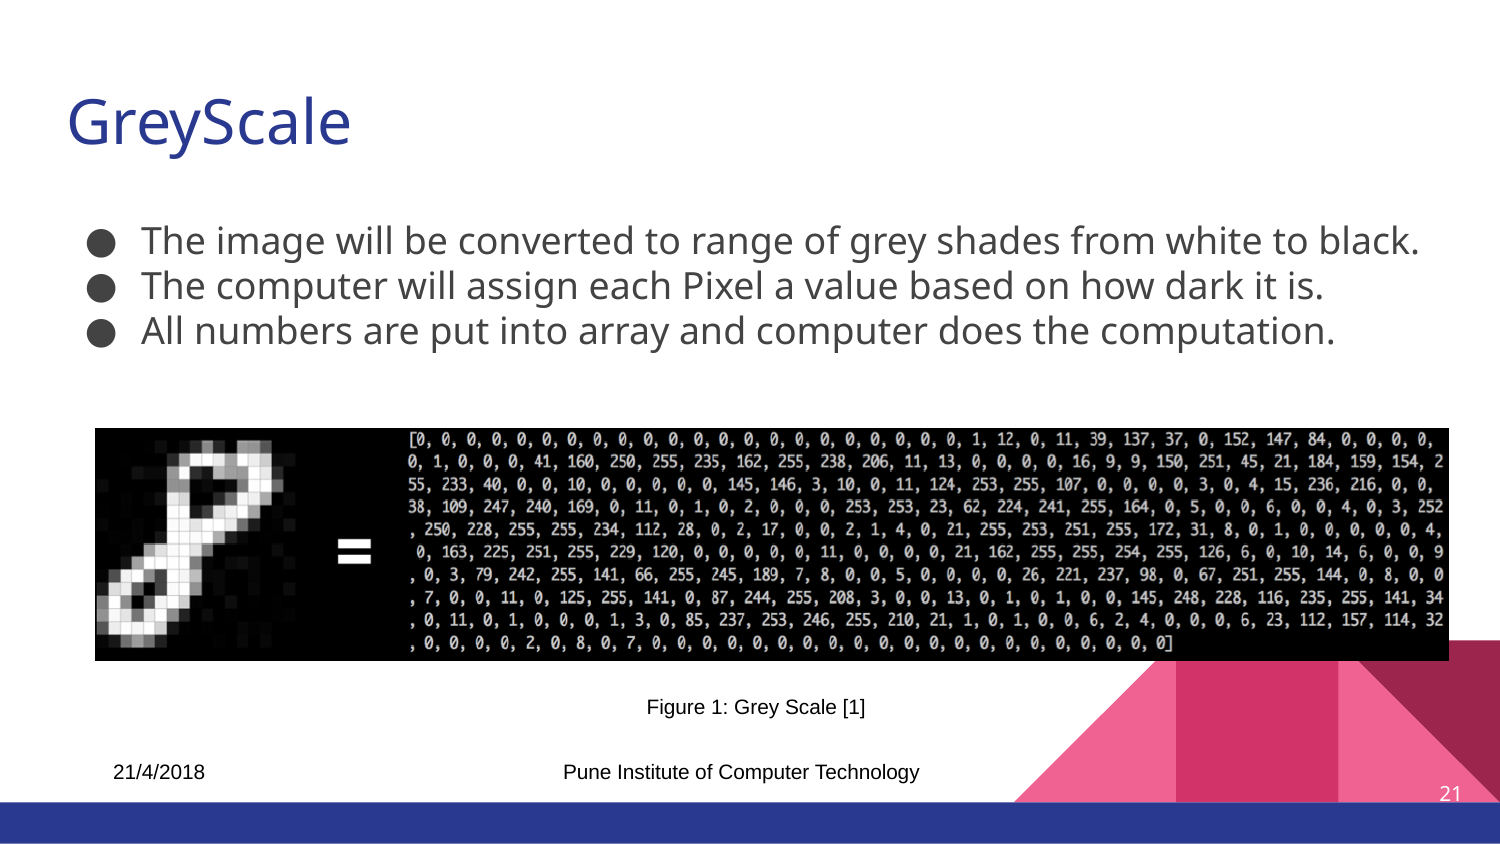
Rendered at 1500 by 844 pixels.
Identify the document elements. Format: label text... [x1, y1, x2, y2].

list The image will be converted to range of grey shades from white to black. The computer will assign each Pixel a value based on how dark it is. All numbers are put into array and computer does the computation. [51, 201, 1449, 750]
picture [95, 428, 1449, 661]
title GreyScale [51, 67, 1449, 167]
text_box Figure 1: Grey Scale [1] [587, 678, 925, 714]
slide_number <number> [1387, 762, 1478, 828]
